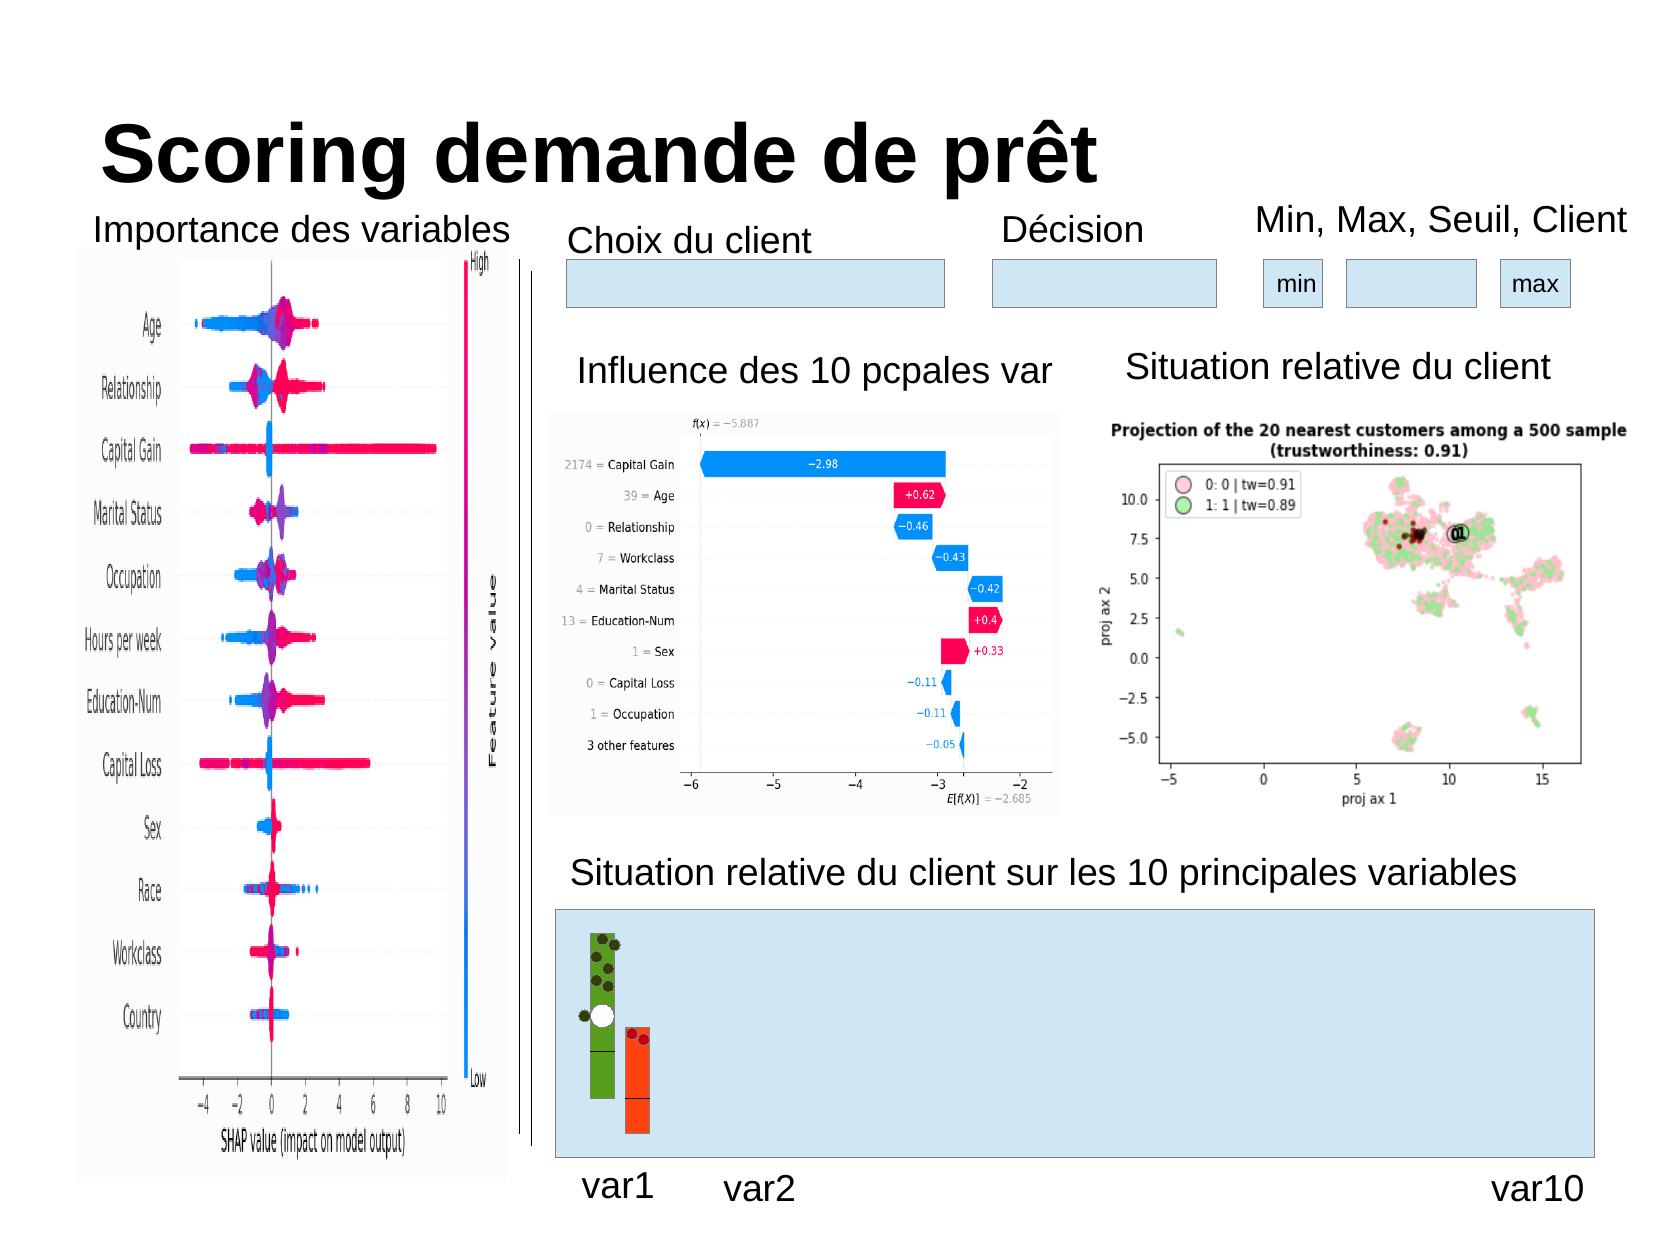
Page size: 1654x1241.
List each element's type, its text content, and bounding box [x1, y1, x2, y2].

picture [549, 412, 1061, 815]
text_box var2 [708, 1159, 812, 1217]
text_box [1346, 259, 1477, 308]
text_box Choix du client [552, 212, 827, 270]
text_box Situation relative du client sur les 10 principales variables [555, 844, 1533, 902]
text_box Influence des 10 pcpales var [561, 342, 1068, 400]
text_box min [1263, 259, 1323, 308]
text_box Importance des variables [77, 200, 526, 258]
picture [76, 247, 506, 1182]
text_box Décision [986, 200, 1160, 258]
text_box var10 [1476, 1159, 1600, 1217]
text_box var1 [566, 1157, 670, 1215]
text_box [566, 259, 945, 308]
text_box max [1500, 259, 1571, 308]
picture [1092, 413, 1636, 815]
text_box Situation relative du client [1110, 338, 1567, 395]
text_box [992, 259, 1217, 308]
text_box [555, 909, 1595, 1158]
title Scoring demande de prêt [100, 106, 1589, 202]
text_box Min, Max, Seuil, Client [1240, 191, 1643, 249]
